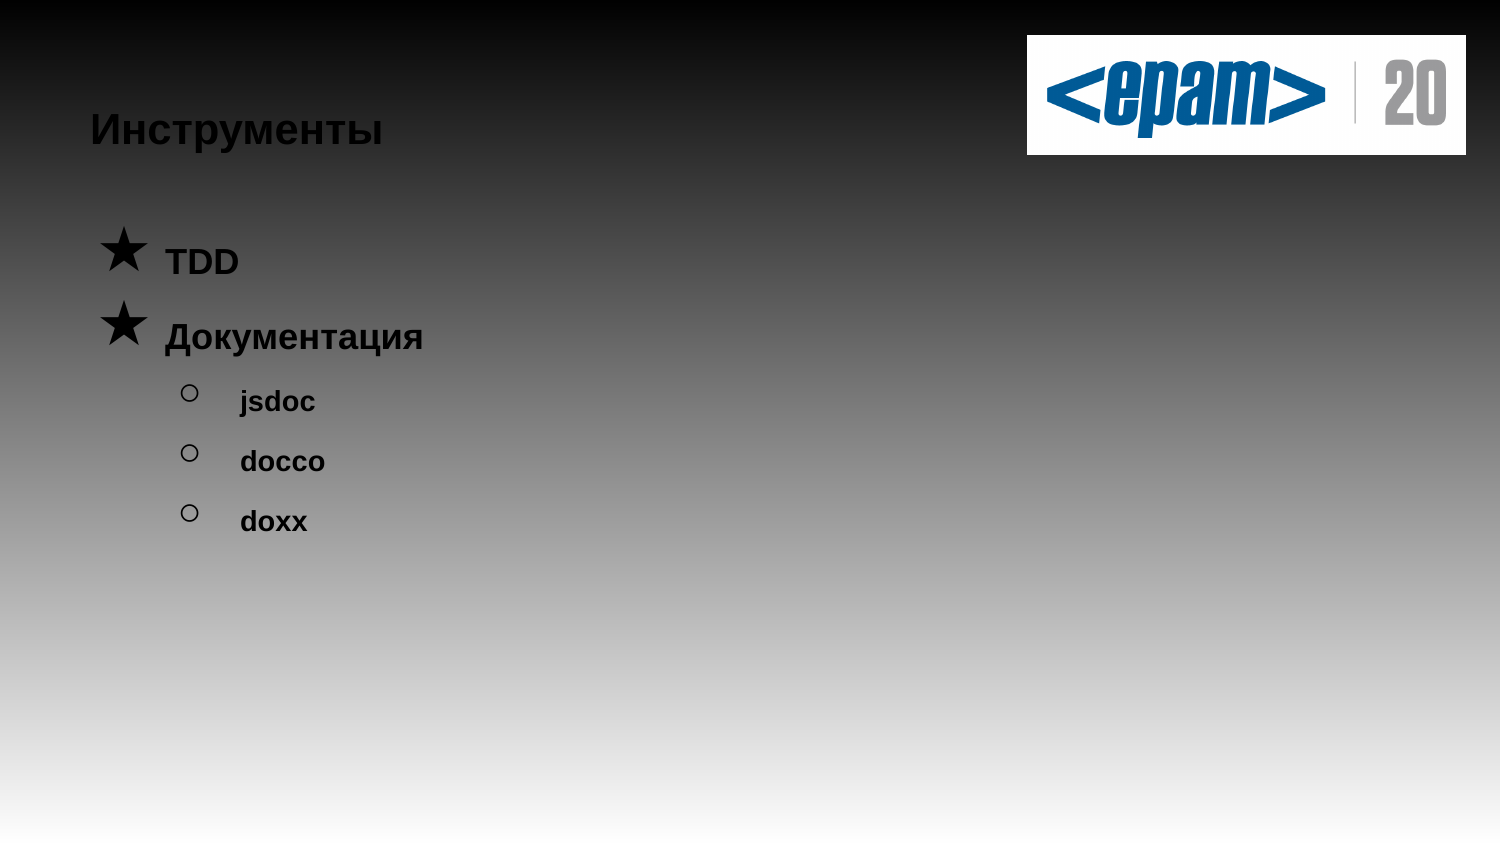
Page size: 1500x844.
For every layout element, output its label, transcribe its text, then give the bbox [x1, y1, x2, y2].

list TDD Документация jsdoc docco doxx [75, 196, 1425, 808]
title Инструменты [75, 33, 1425, 175]
picture [1027, 35, 1466, 155]
